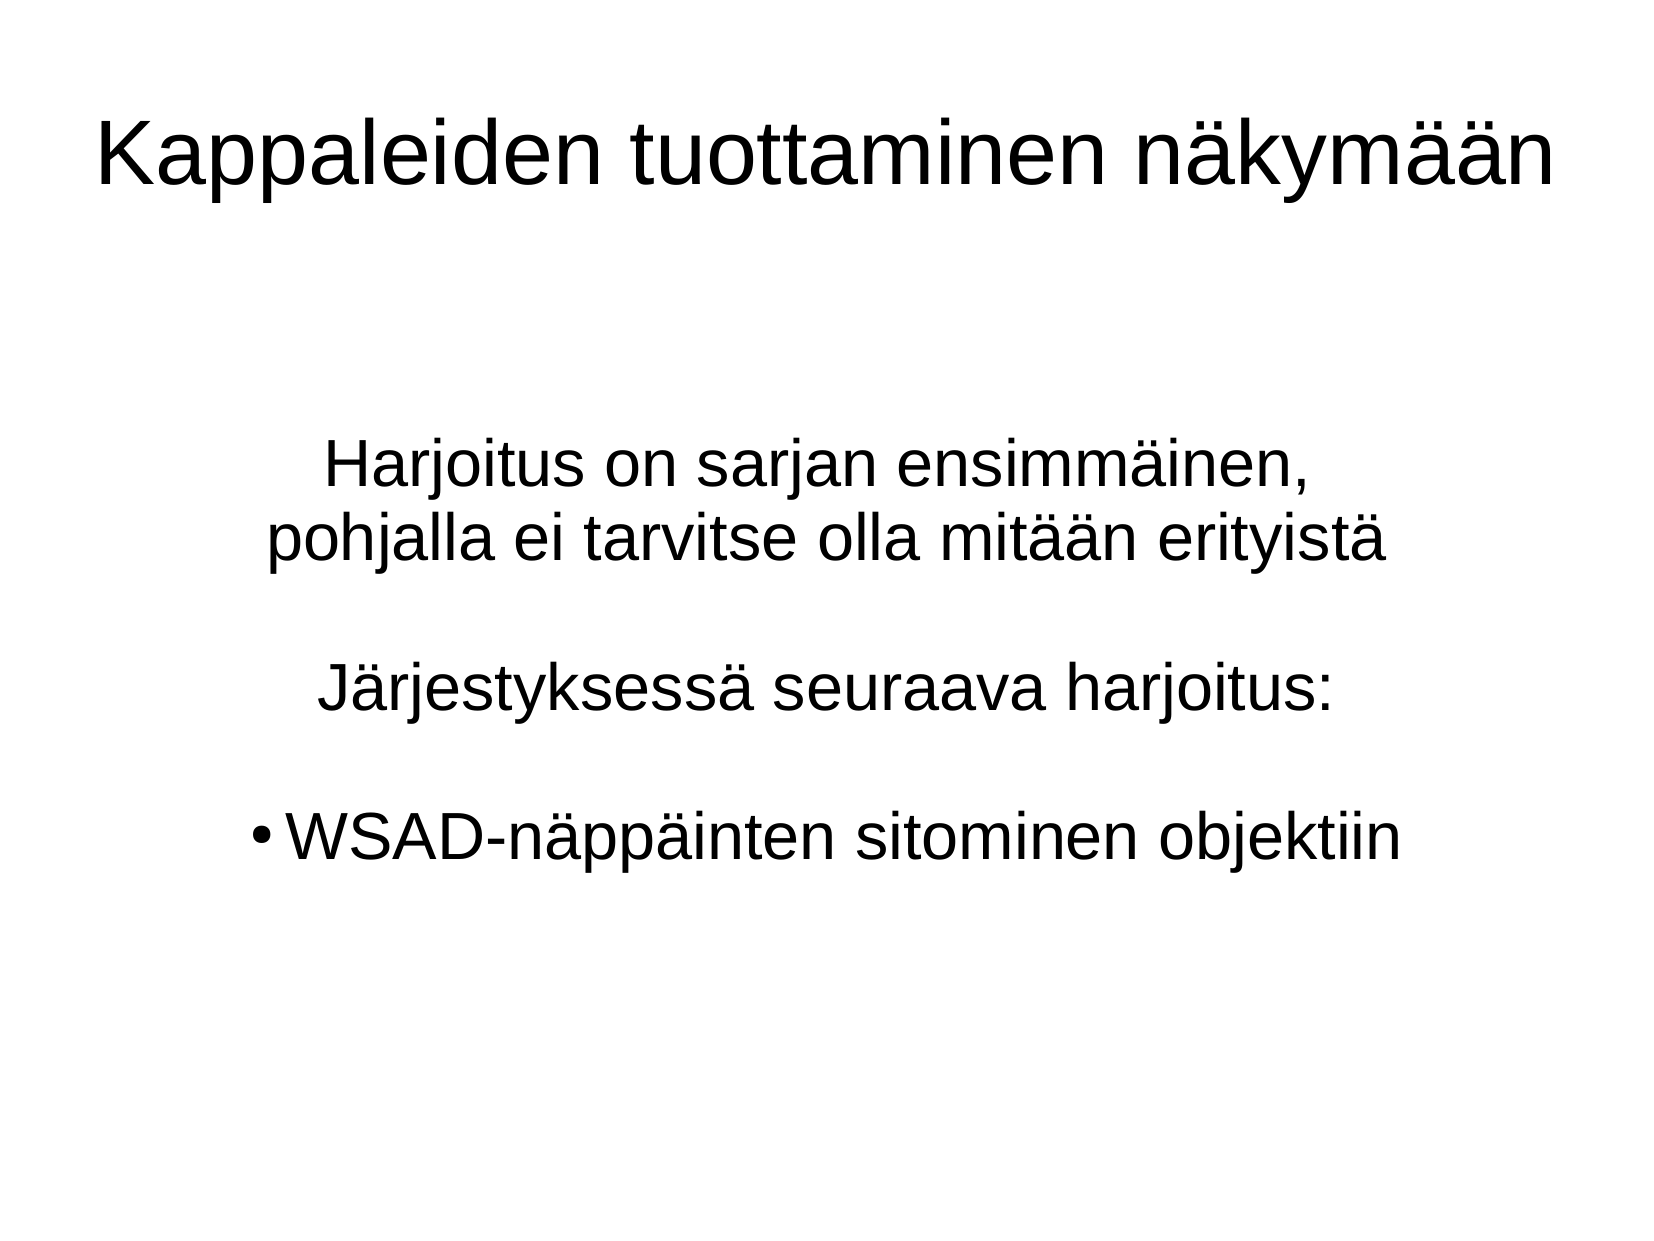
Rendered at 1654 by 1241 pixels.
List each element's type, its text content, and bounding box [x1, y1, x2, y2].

title Kappaleiden tuottaminen näkymään [82, 49, 1571, 257]
subtitle Harjoitus on sarjan ensimmäinen, pohjalla ei tarvitse olla mitään erityistä Järjestyksessä seuraava harjoitus: WSAD-näppäinten sitominen objektiin [82, 290, 1571, 1010]
